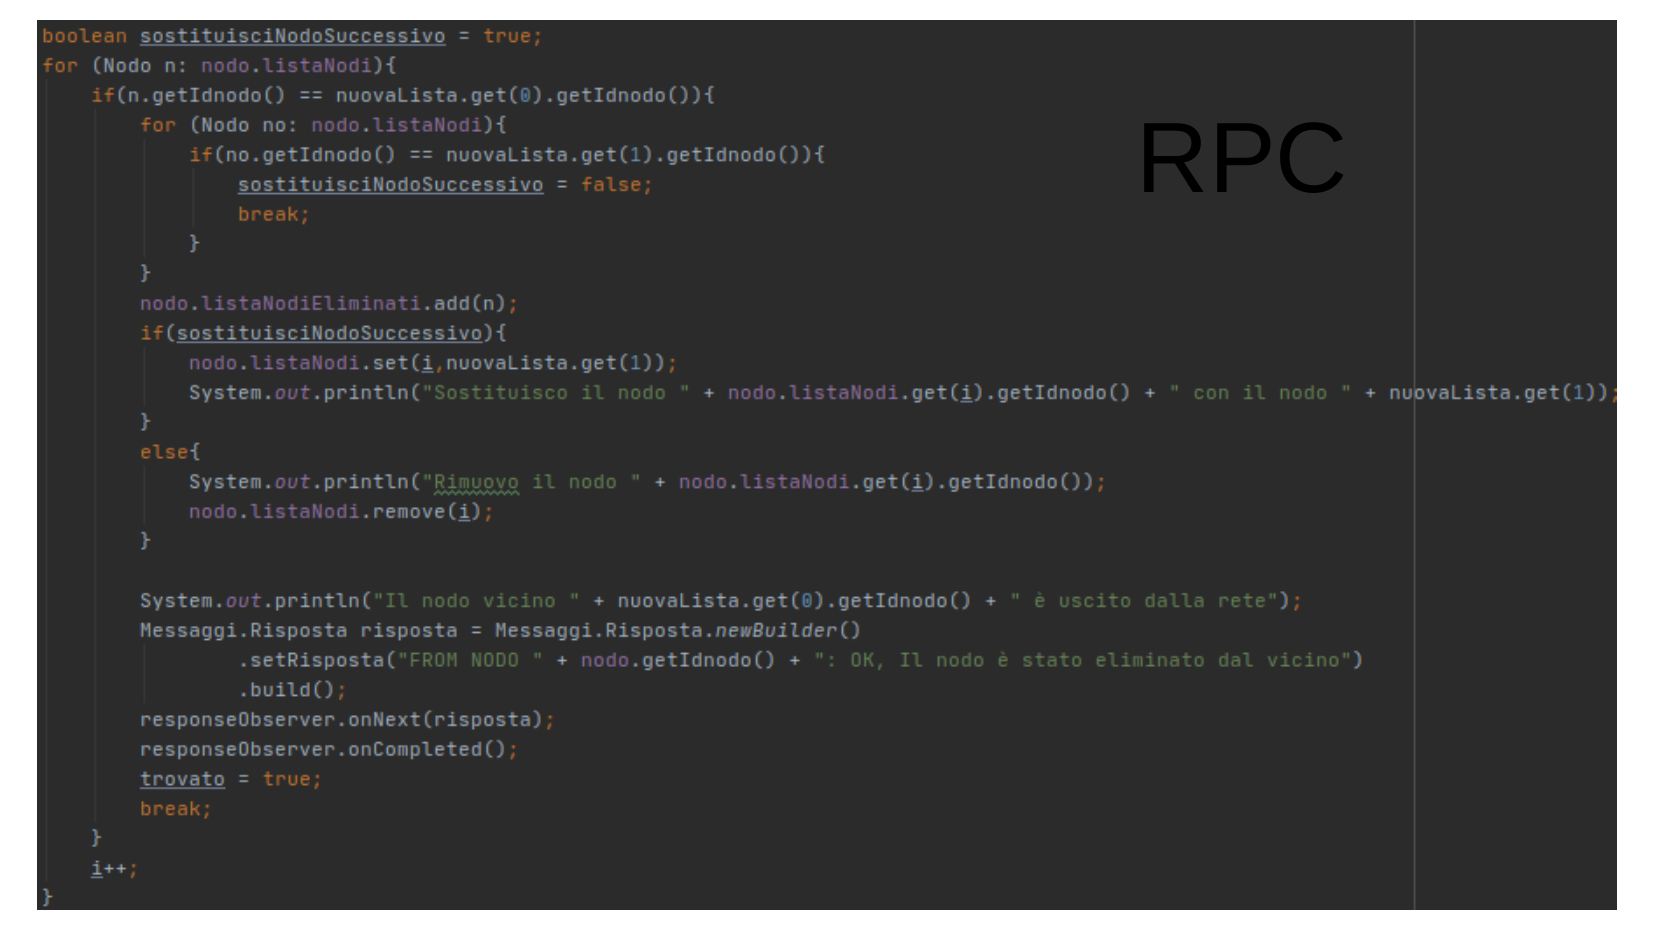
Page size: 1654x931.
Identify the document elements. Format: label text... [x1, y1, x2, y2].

text_box RPC [1122, 94, 1583, 249]
picture [37, 20, 1617, 910]
